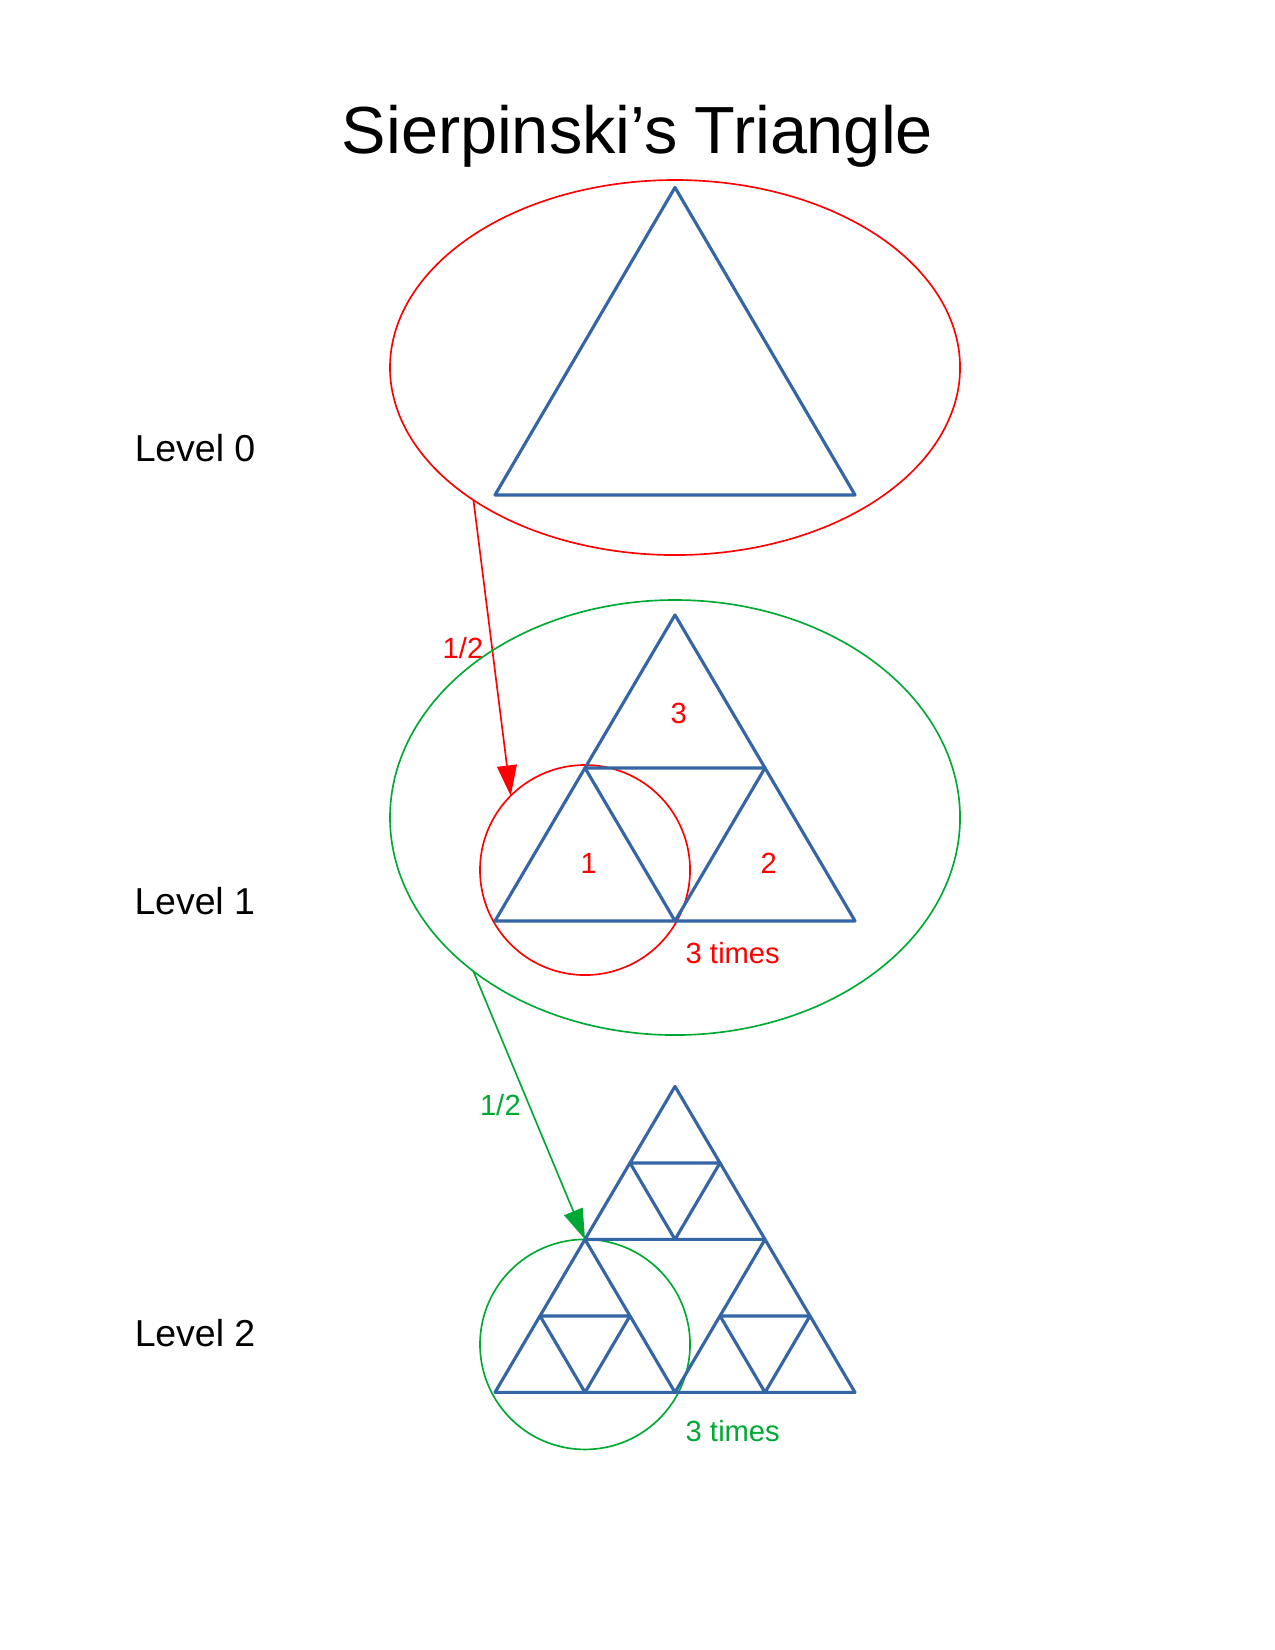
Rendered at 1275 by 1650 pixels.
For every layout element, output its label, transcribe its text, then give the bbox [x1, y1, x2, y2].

text_box Level 0 [120, 420, 271, 477]
text_box 1 [565, 840, 616, 888]
text_box Level 2 [120, 1305, 271, 1362]
text_box 3 times [670, 1407, 796, 1456]
text_box 3 [655, 690, 706, 738]
text_box Level 1 [119, 873, 271, 931]
title Sierpinski’s Triangle [567, 181, 783, 196]
text_box 2 [745, 840, 796, 888]
title Sierpinski’s Triangle [63, 65, 1212, 196]
text_box 3 times [670, 930, 796, 978]
